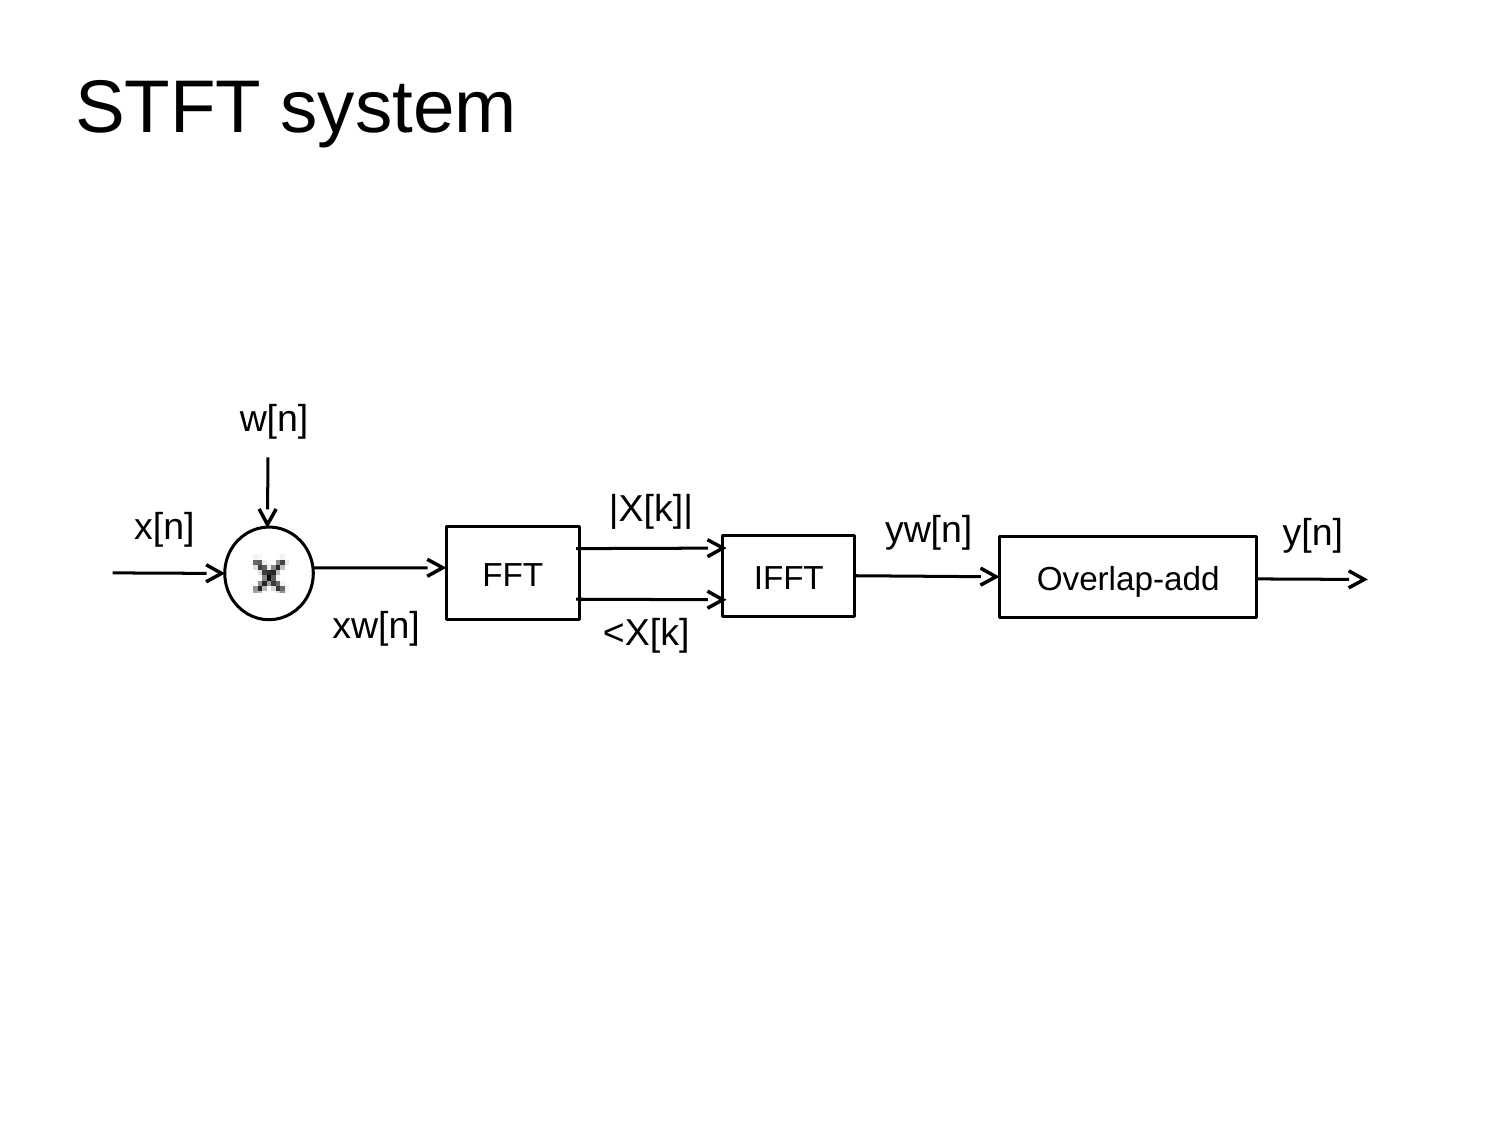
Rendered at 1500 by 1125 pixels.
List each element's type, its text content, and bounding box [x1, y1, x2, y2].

text_box IFFT [722, 535, 855, 617]
picture [240, 539, 295, 593]
text_box y[n] [1267, 504, 1358, 561]
title STFT system [75, 12, 1426, 201]
text_box |X[k]| [594, 479, 709, 537]
text_box Overlap-add [999, 536, 1257, 618]
text_box x[n] [119, 498, 210, 555]
text_box yw[n] [870, 500, 988, 558]
text_box xw[n] [317, 597, 436, 655]
text_box w[n] [225, 389, 324, 447]
text_box FFT [446, 526, 580, 620]
text_box <X[k] [588, 604, 705, 661]
